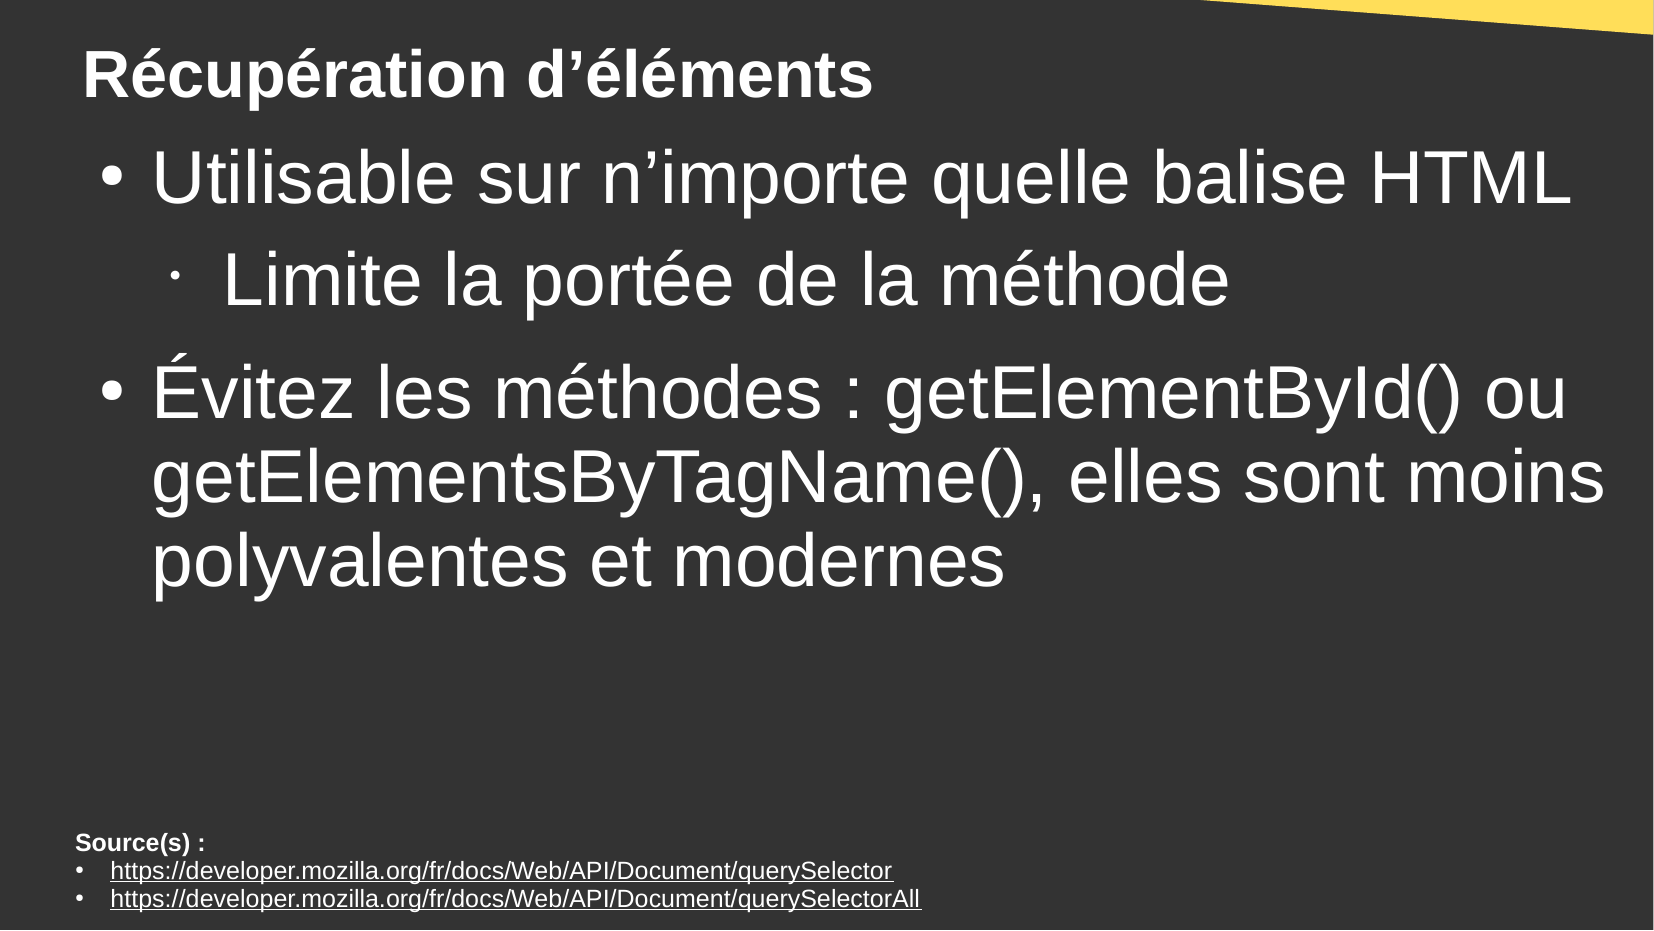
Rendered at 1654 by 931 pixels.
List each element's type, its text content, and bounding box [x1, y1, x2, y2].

list Utilisable sur n’importe quelle balise HTML Limite la portée de la méthode Évitez les méthodes : getElementById() ou getElementsByTagName(), elles sont moins polyvalentes et modernes [80, 135, 1619, 875]
title Récupération d’éléments [82, 37, 1571, 112]
text_box [1200, 0, 1654, 35]
text_box Source(s) : https://developer.mozilla.org/fr/docs/Web/API/Document/querySelector https://developer.mozilla.org/fr/docs/Web/API/Document/querySelectorAll [60, 821, 1546, 931]
